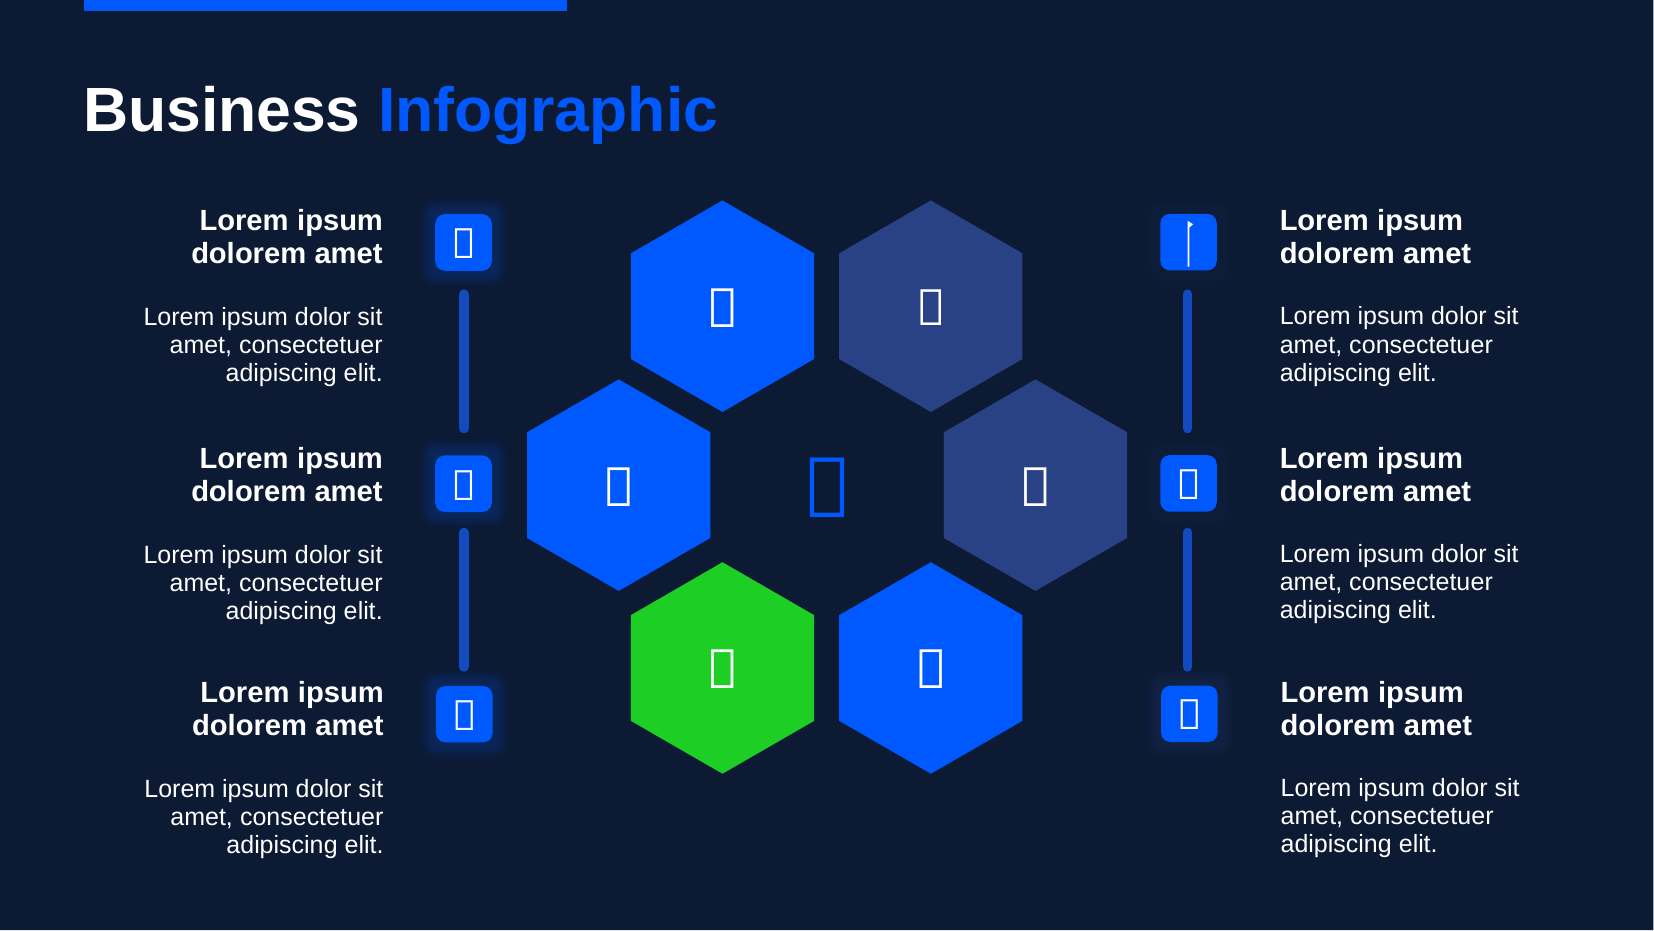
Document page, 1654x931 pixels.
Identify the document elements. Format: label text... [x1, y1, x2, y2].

text_box  [1160, 455, 1217, 512]
text_box  [435, 455, 492, 513]
text_box  [630, 200, 815, 412]
text_box  [757, 404, 898, 566]
title Business Infographic [83, 75, 1570, 188]
text_box Lorem ipsum dolorem amet Lorem ipsum dolor sit amet, consectetuer adipiscing elit. [1244, 204, 1581, 424]
text_box Lorem ipsum dolorem amet Lorem ipsum dolor sit amet, consectetuer adipiscing elit. [47, 676, 384, 896]
text_box  [630, 562, 815, 774]
text_box  [527, 379, 711, 591]
text_box Lorem ipsum dolorem amet Lorem ipsum dolor sit amet, consectetuer adipiscing elit. [1244, 441, 1581, 662]
text_box  [839, 200, 1023, 412]
text_box  [436, 685, 493, 743]
text_box Lorem ipsum dolorem amet Lorem ipsum dolor sit amet, consectetuer adipiscing elit. [46, 442, 384, 662]
text_box  [1161, 685, 1218, 743]
text_box Lorem ipsum dolorem amet Lorem ipsum dolor sit amet, consectetuer adipiscing elit. [1245, 675, 1582, 895]
text_box  [1160, 213, 1217, 271]
text_box  [839, 562, 1023, 774]
text_box Lorem ipsum dolorem amet Lorem ipsum dolor sit amet, consectetuer adipiscing elit. [46, 204, 384, 424]
text_box  [435, 214, 492, 271]
text_box  [943, 379, 1128, 591]
